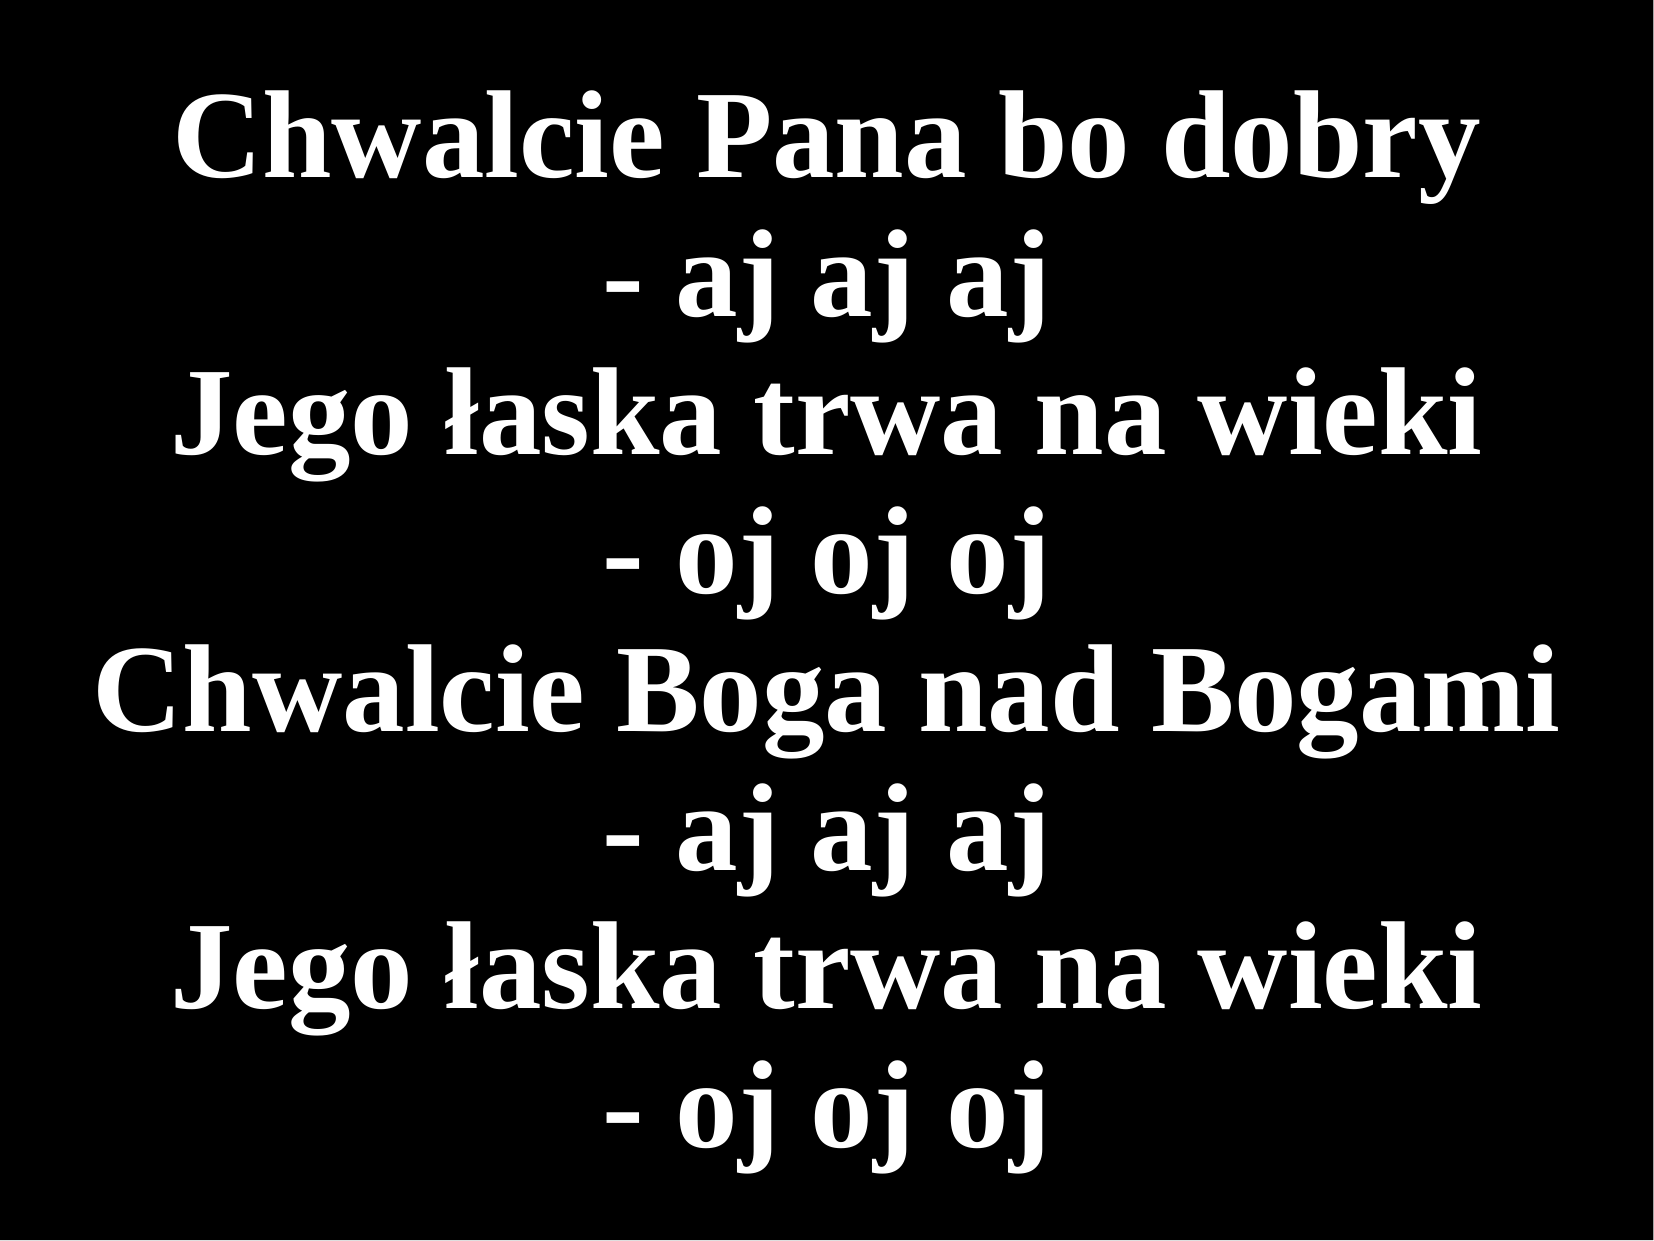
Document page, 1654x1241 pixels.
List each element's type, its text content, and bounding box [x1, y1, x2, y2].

title Chwalcie Pana bo dobry - aj aj aj Jego łaska trwa na wieki - oj oj oj Chwalcie Boga nad Bogami - aj aj aj Jego łaska trwa na wieki - oj oj oj [0, 0, 1654, 1241]
